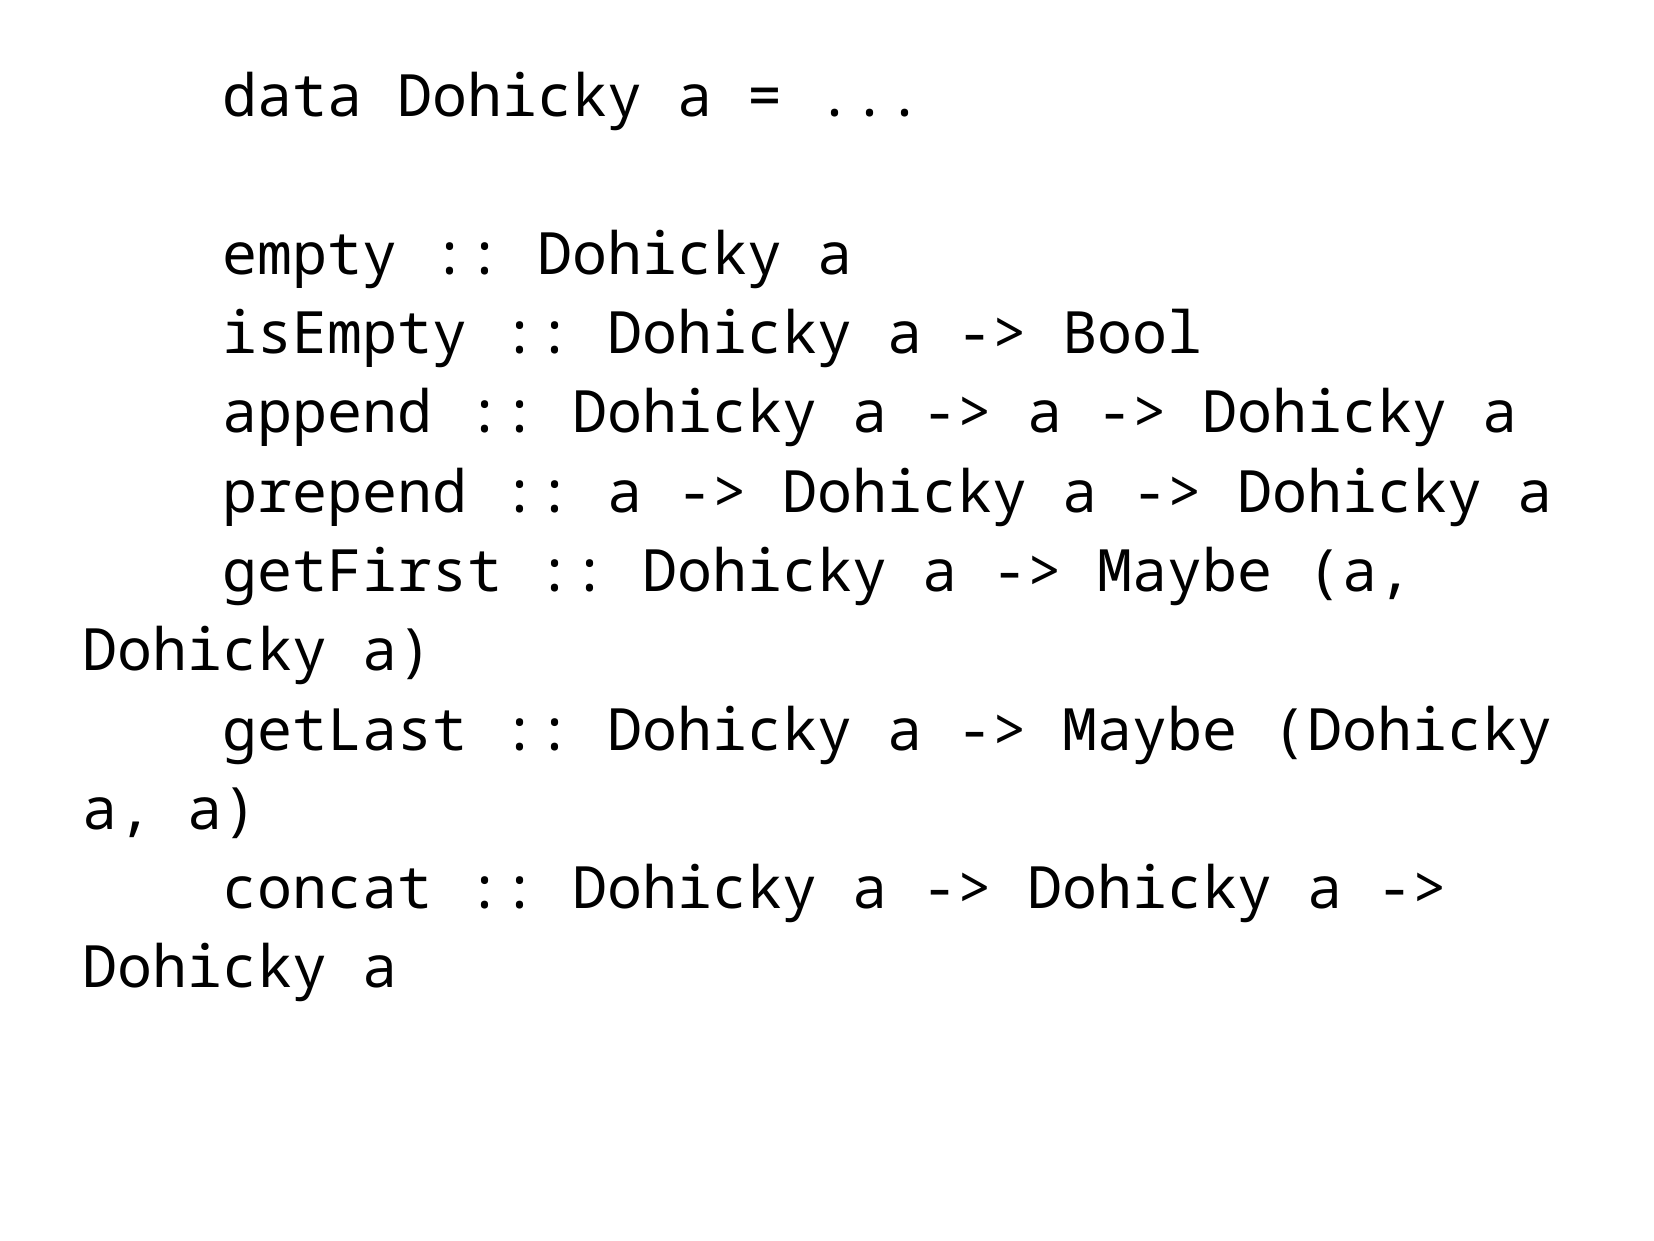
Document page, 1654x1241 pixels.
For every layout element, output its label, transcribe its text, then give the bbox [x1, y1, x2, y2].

subtitle data Dohicky a = ... empty :: Dohicky a isEmpty :: Dohicky a -> Bool append :: Dohicky a -> a -> Dohicky a prepend :: a -> Dohicky a -> Dohicky a getFirst :: Dohicky a -> Maybe (a, Dohicky a) getLast :: Dohicky a -> Maybe (Dohicky a, a) concat :: Dohicky a -> Dohicky a -> Dohicky a [82, 49, 1571, 1010]
